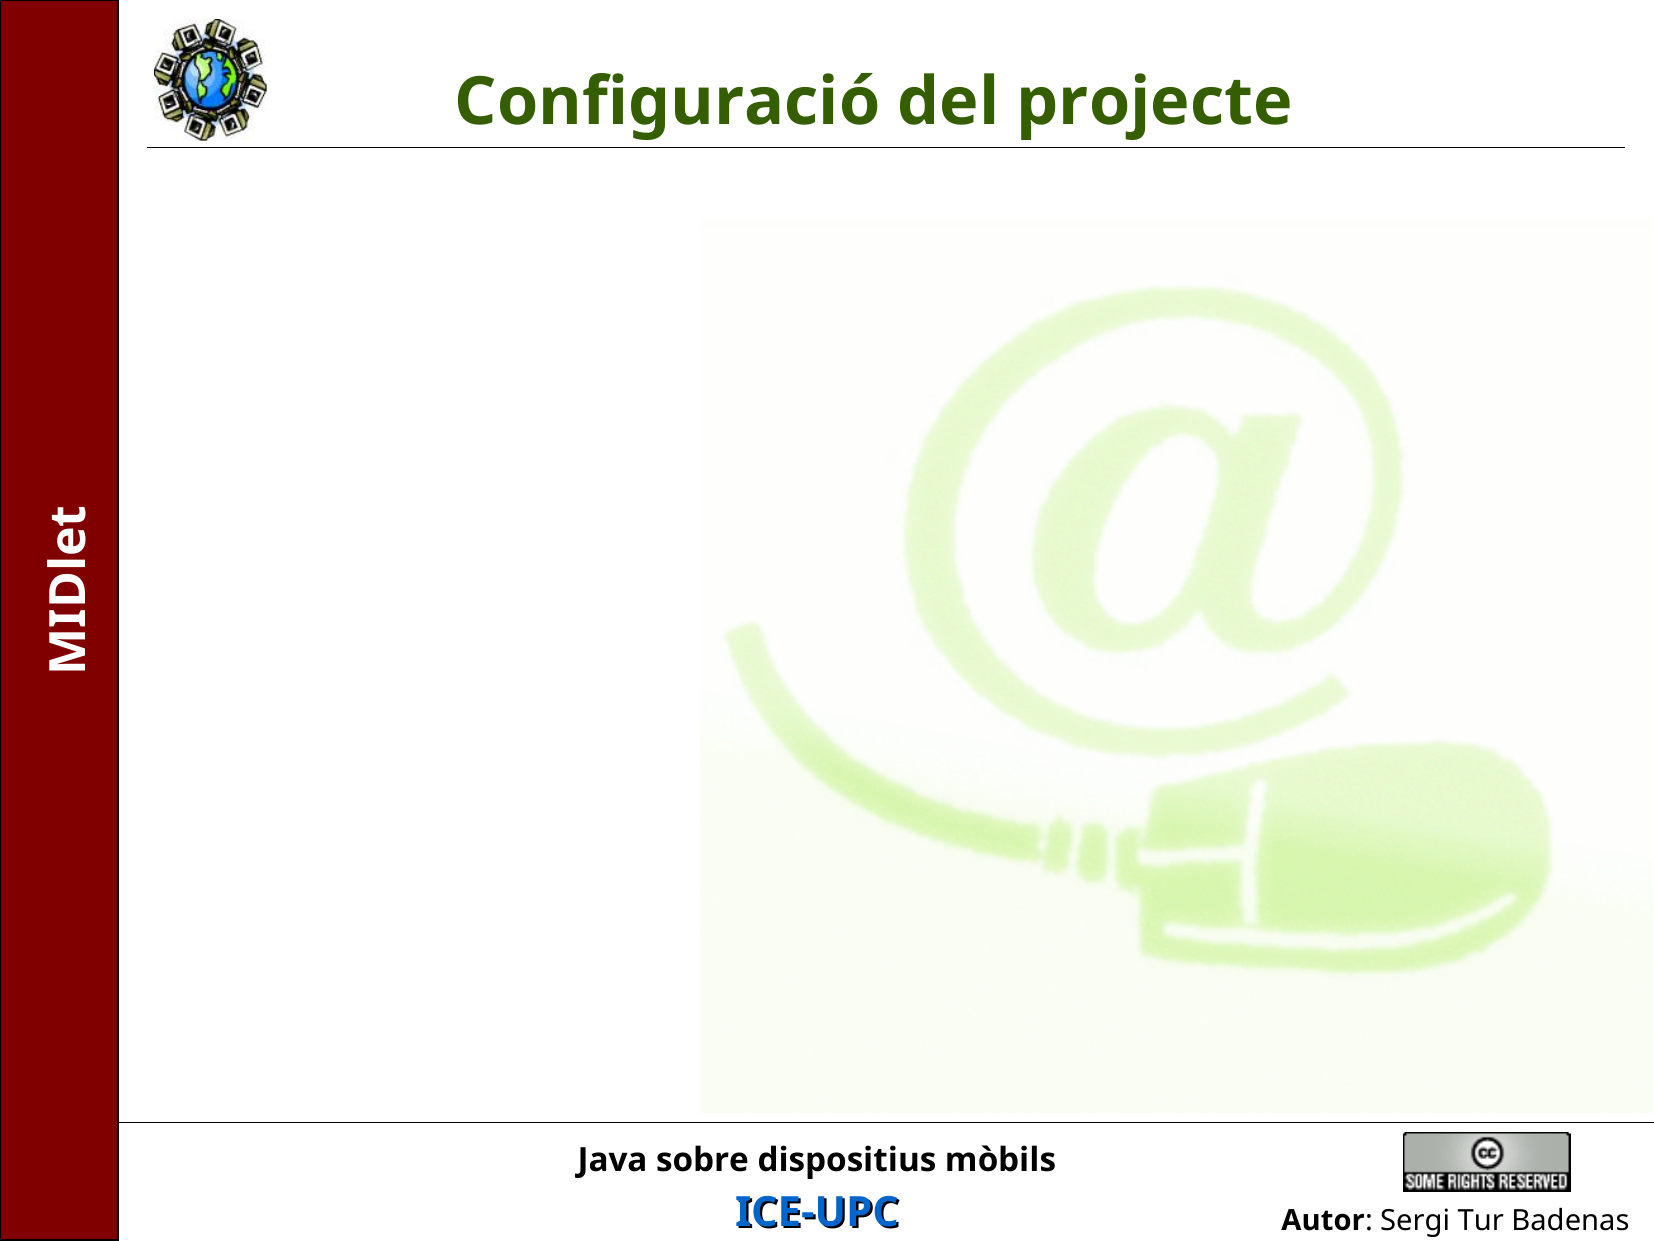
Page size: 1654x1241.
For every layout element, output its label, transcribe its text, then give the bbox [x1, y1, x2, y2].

picture [700, 217, 1654, 1113]
title Configuració del projecte [129, 56, 1619, 141]
picture [154, 19, 268, 56]
picture [1403, 1132, 1571, 1192]
